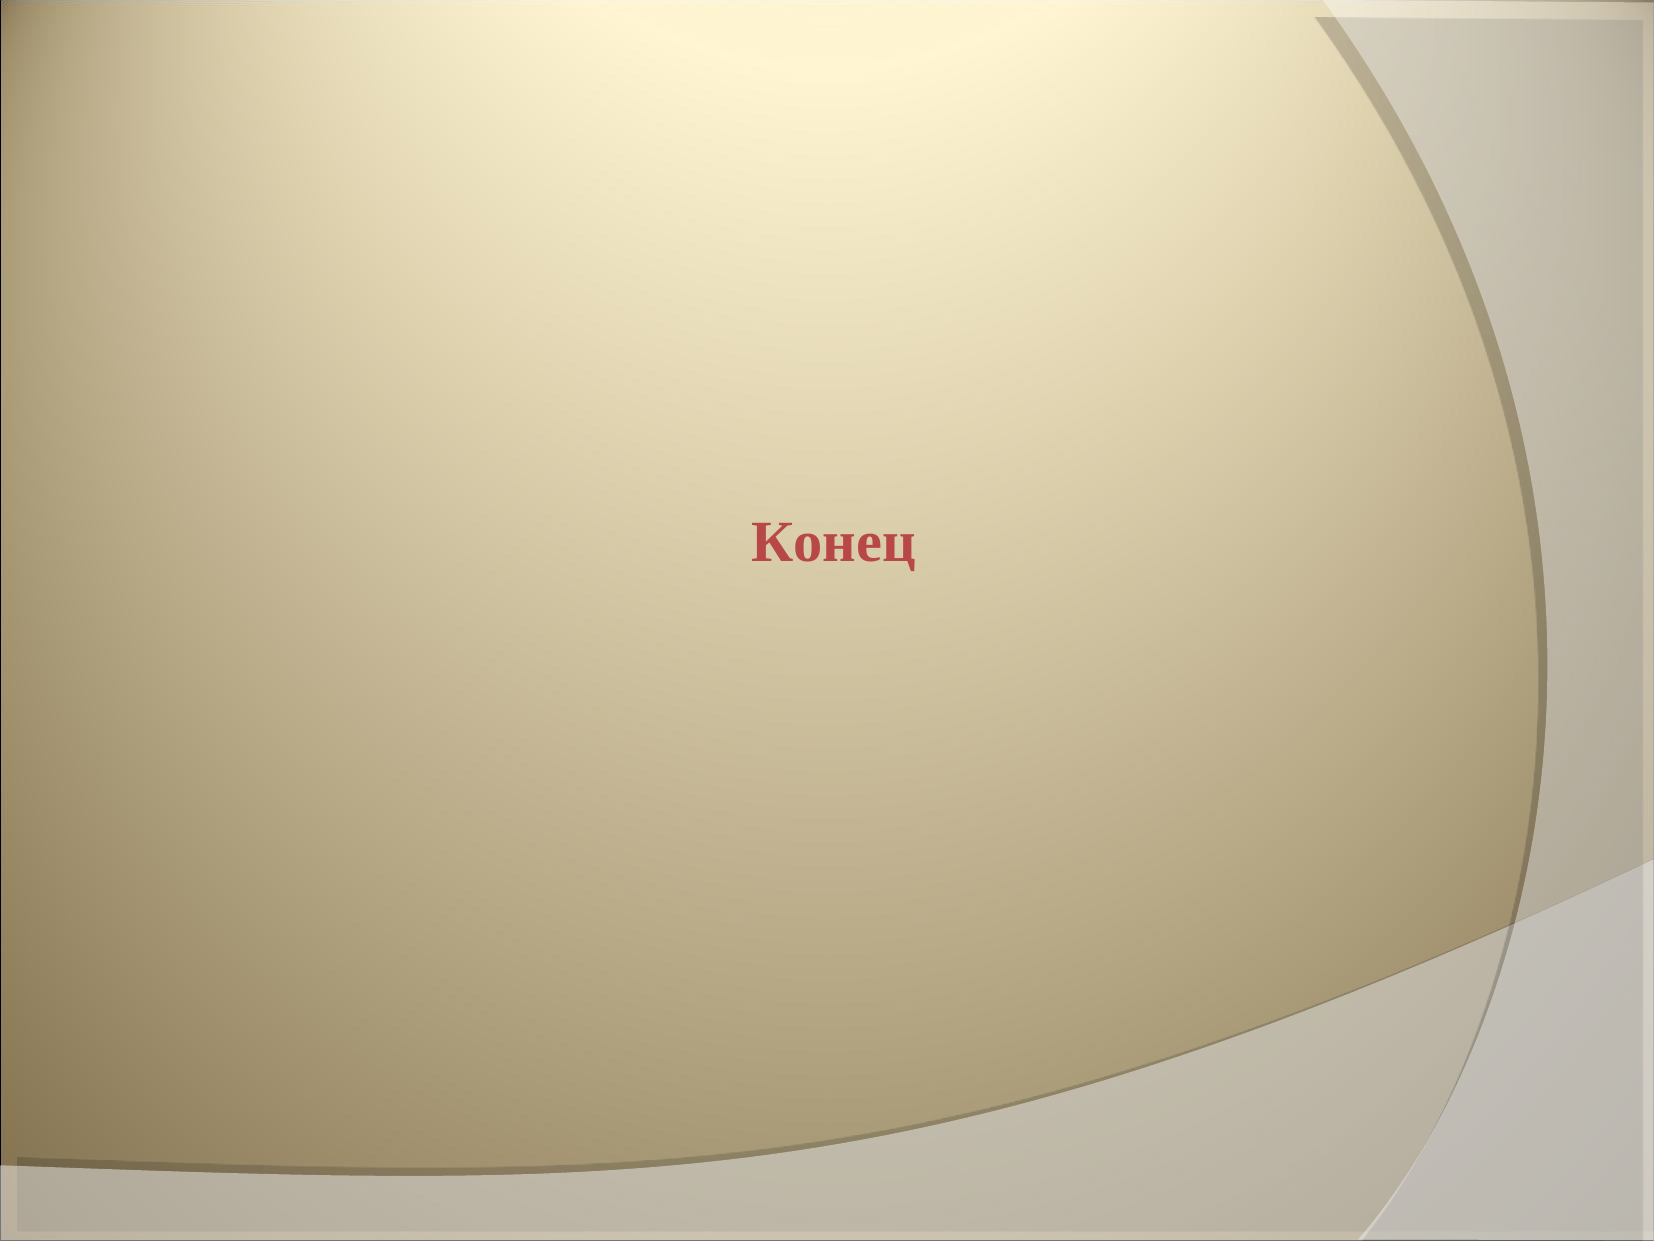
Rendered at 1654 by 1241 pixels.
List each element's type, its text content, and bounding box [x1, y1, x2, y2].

picture [0, 0, 1547, 1175]
text_box Конец [413, 501, 1254, 591]
